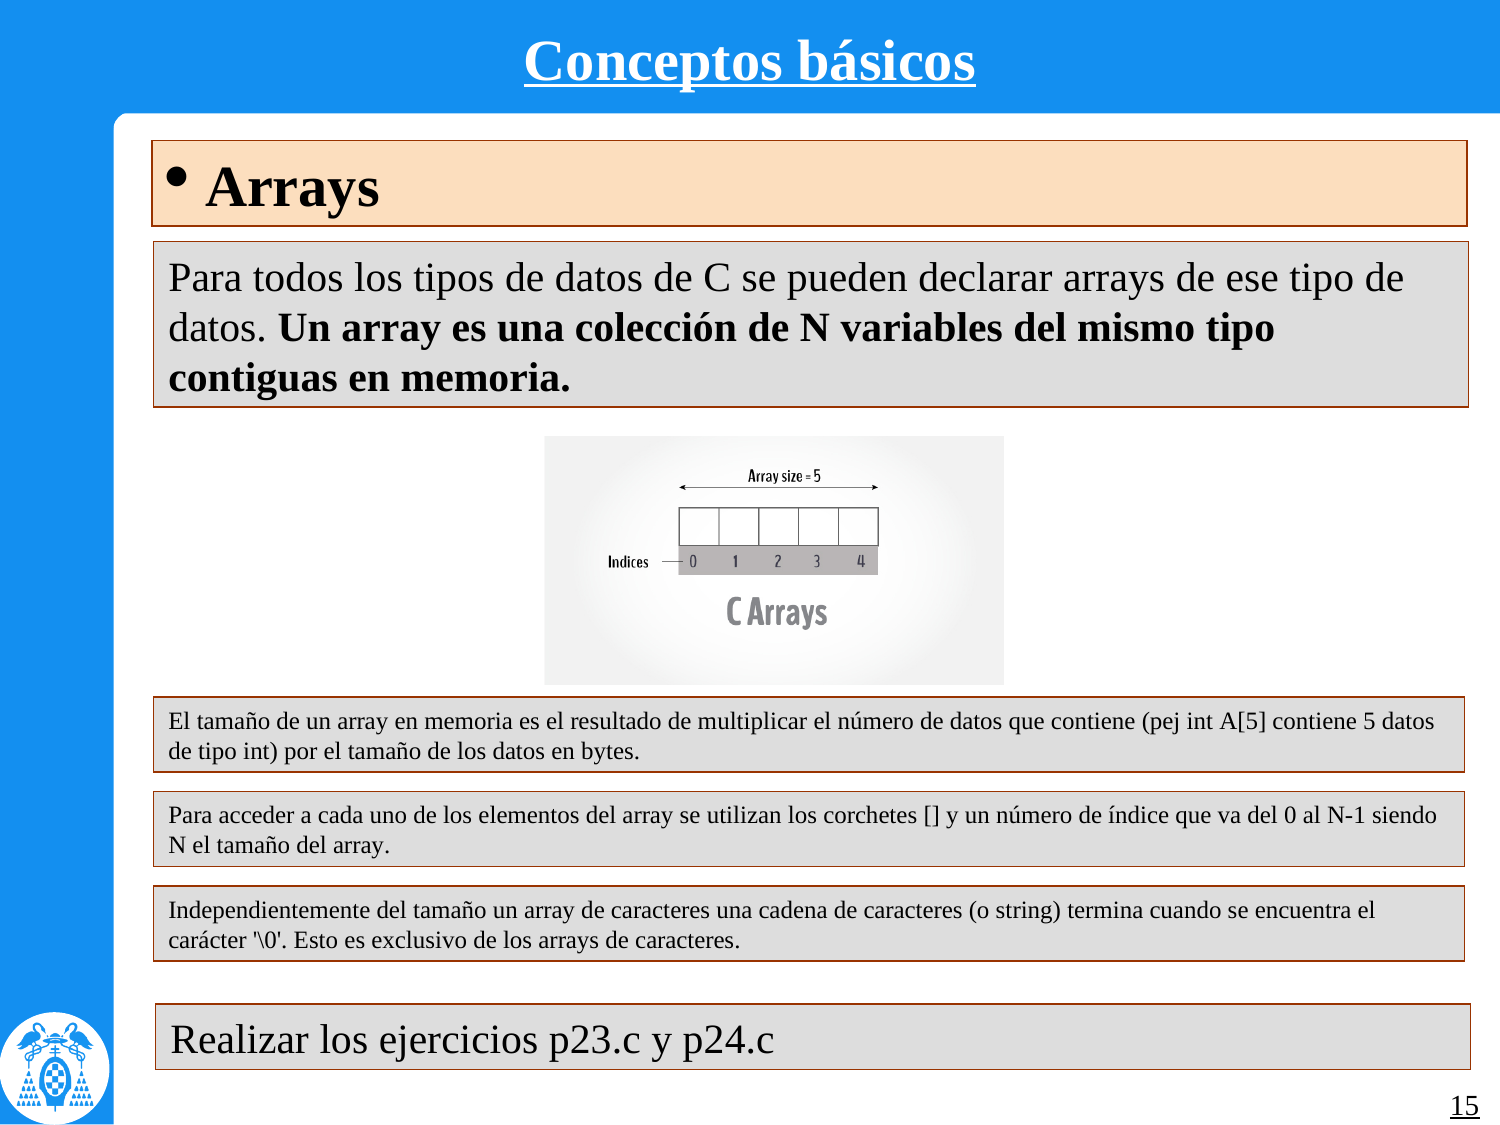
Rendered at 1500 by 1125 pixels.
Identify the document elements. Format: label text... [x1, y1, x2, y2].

text_box 30 [1047, 1078, 1495, 1125]
picture [544, 436, 1004, 686]
text_box Arrays [152, 140, 1467, 227]
text_box Para acceder a cada uno de los elementos del array se utilizan los corchetes [] y un número de índice que va del 0 al N-1 siendo N el tamaño del array. [153, 791, 1465, 867]
text_box Independientemente del tamaño un array de caracteres una cadena de caracteres (o string) termina cuando se encuentra el carácter '\0'. Esto es exclusivo de los arrays de caracteres. [153, 885, 1465, 962]
picture [15, 1017, 98, 1112]
text_box Realizar los ejercicios p23.c y p24.c [155, 1003, 1471, 1070]
text_box El tamaño de un array en memoria es el resultado de multiplicar el número de datos que contiene (pej int A[5] contiene 5 datos de tipo int) por el tamaño de los datos en bytes. [153, 696, 1465, 773]
text_box Conceptos básicos [215, 14, 1285, 101]
text_box Para todos los tipos de datos de C se pueden declarar arrays de ese tipo de datos. Un array es una colección de N variables del mismo tipo contiguas en memoria. [153, 241, 1469, 408]
